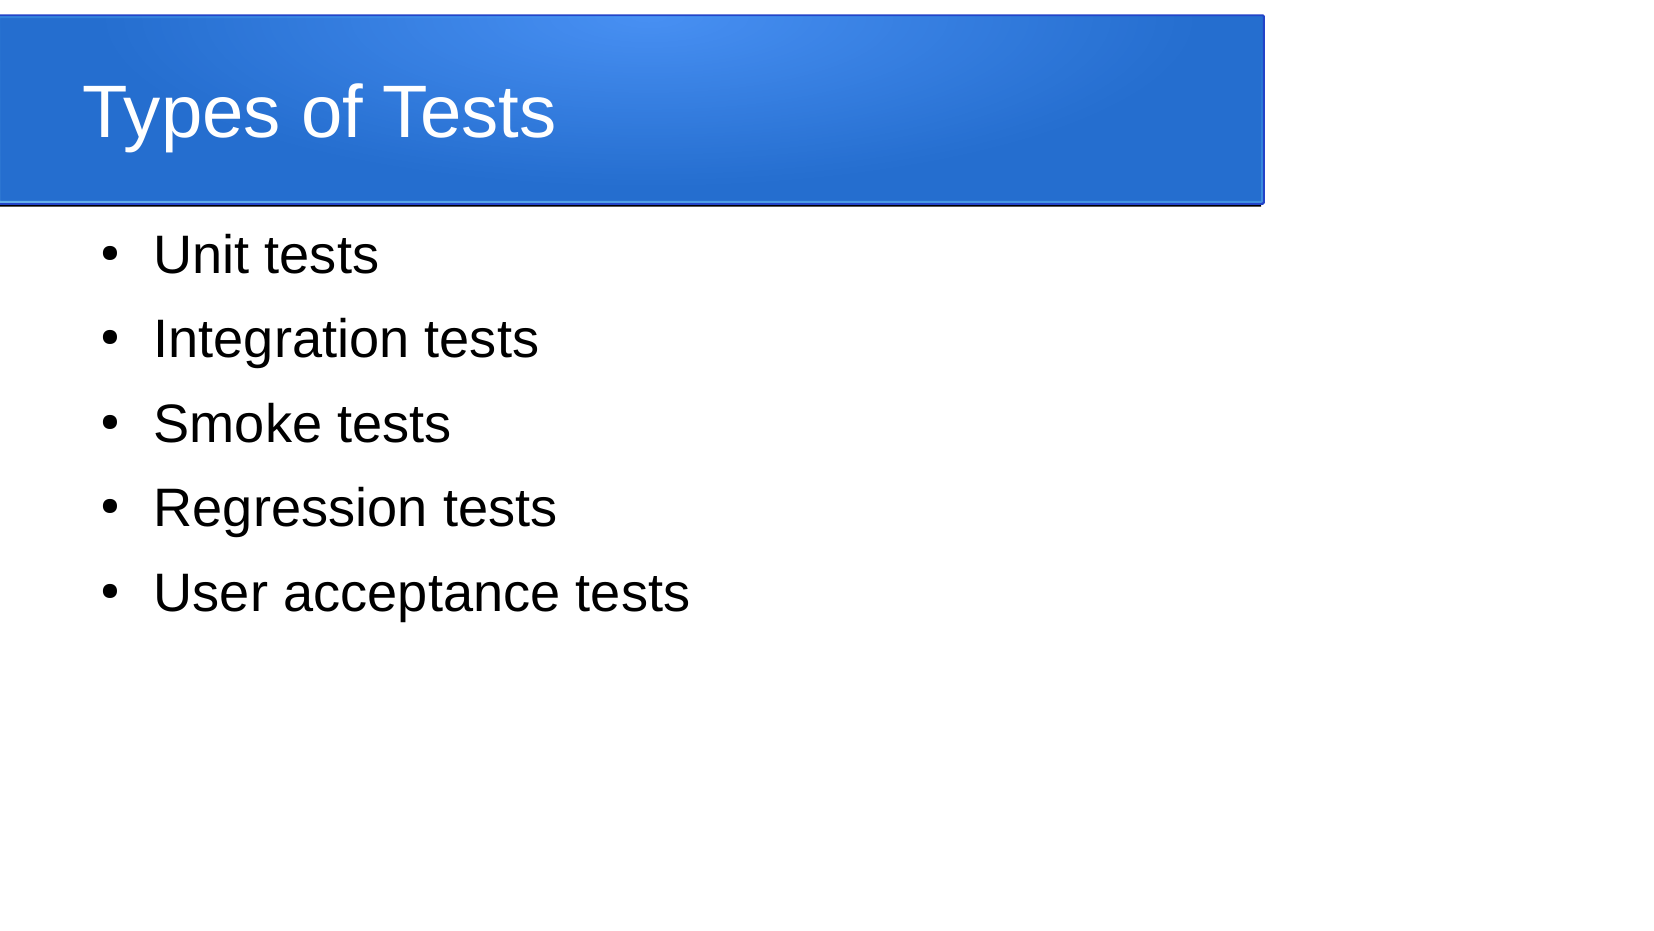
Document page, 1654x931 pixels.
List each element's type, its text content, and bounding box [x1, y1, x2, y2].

title Types of Tests [82, 35, 1235, 189]
list Unit tests Integration tests Smoke tests Regression tests User acceptance tests [82, 224, 1571, 764]
